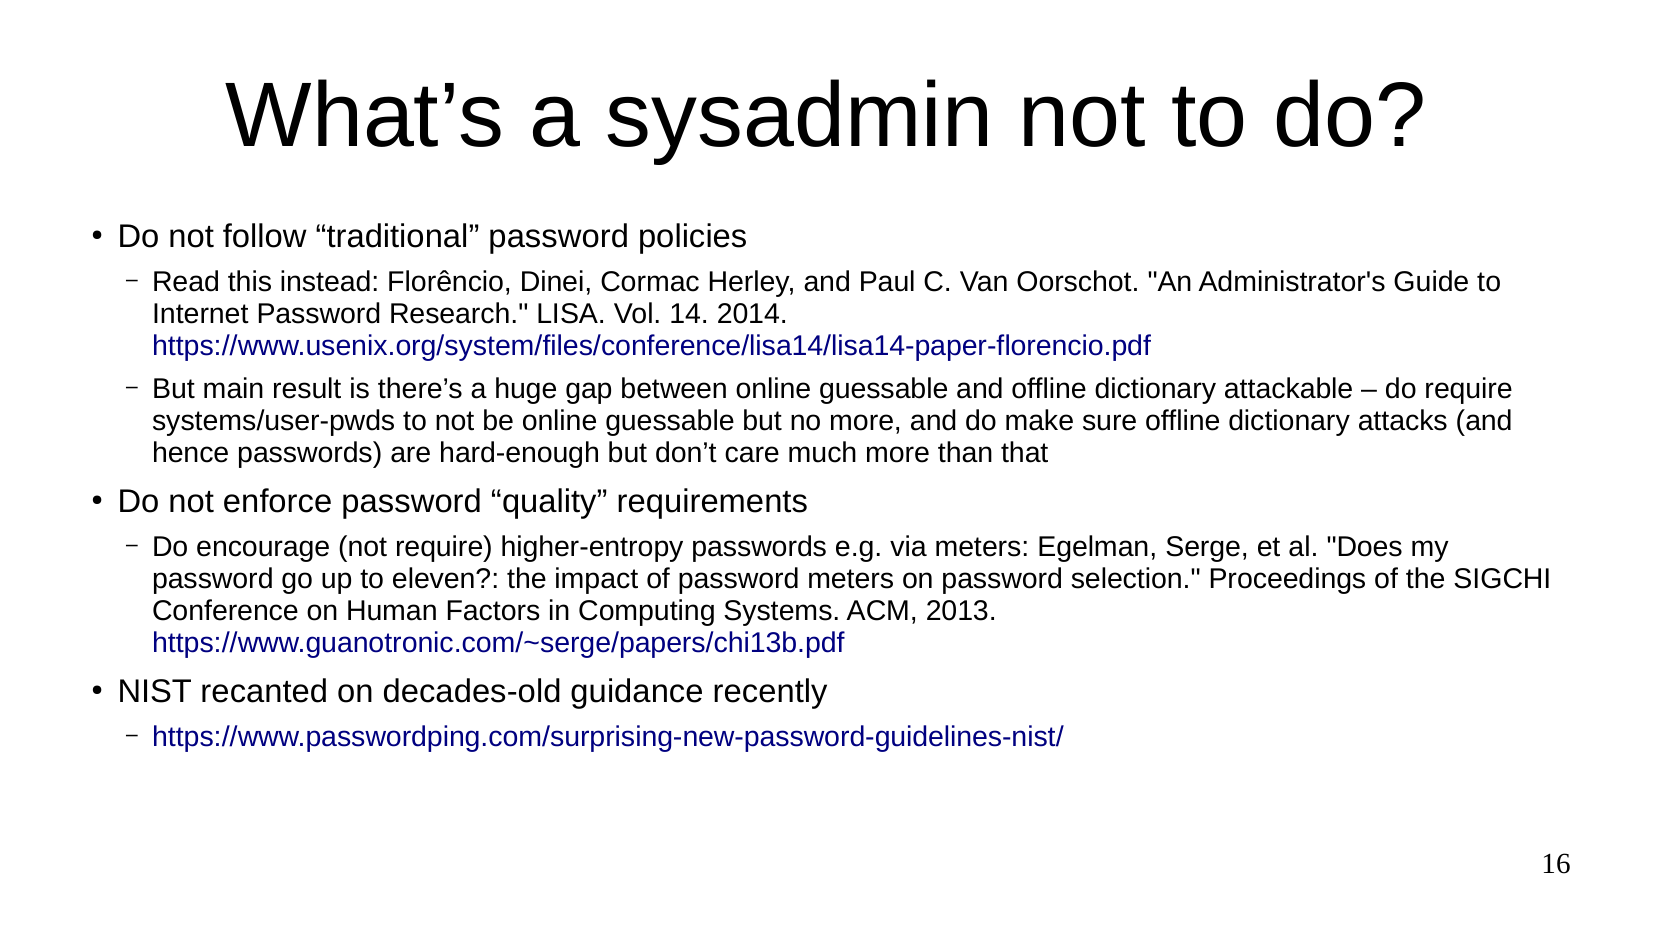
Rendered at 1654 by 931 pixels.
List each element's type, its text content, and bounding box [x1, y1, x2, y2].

title What’s a sysadmin not to do? [82, 37, 1571, 193]
list Do not follow “traditional” password policies Read this instead: Florêncio, Dinei, Cormac Herley, and Paul C. Van Oorschot. "An Administrator's Guide to Internet Password Research." LISA. Vol. 14. 2014. https://www.usenix.org/system/files/conference/lisa14/lisa14-paper-florencio.pdf But main result is there’s a huge gap between online guessable and offline dictionary attackable – do require systems/user-pwds to not be online guessable but no more, and do make sure offline dictionary attacks (and hence passwords) are hard-enough but don’t care much more than that Do not enforce password “quality” requirements Do encourage (not require) higher-entropy passwords e.g. via meters: Egelman, Serge, et al. "Does my password go up to eleven?: the impact of password meters on password selection." Proceedings of the SIGCHI Conference on Human Factors in Computing Systems. ACM, 2013. https://www.guanotronic.com/~serge/papers/chi13b.pdf NIST recanted on decades-old guidance recently https://www.passwordping.com/surprising-new-password-guidelines-nist/ [82, 217, 1571, 758]
